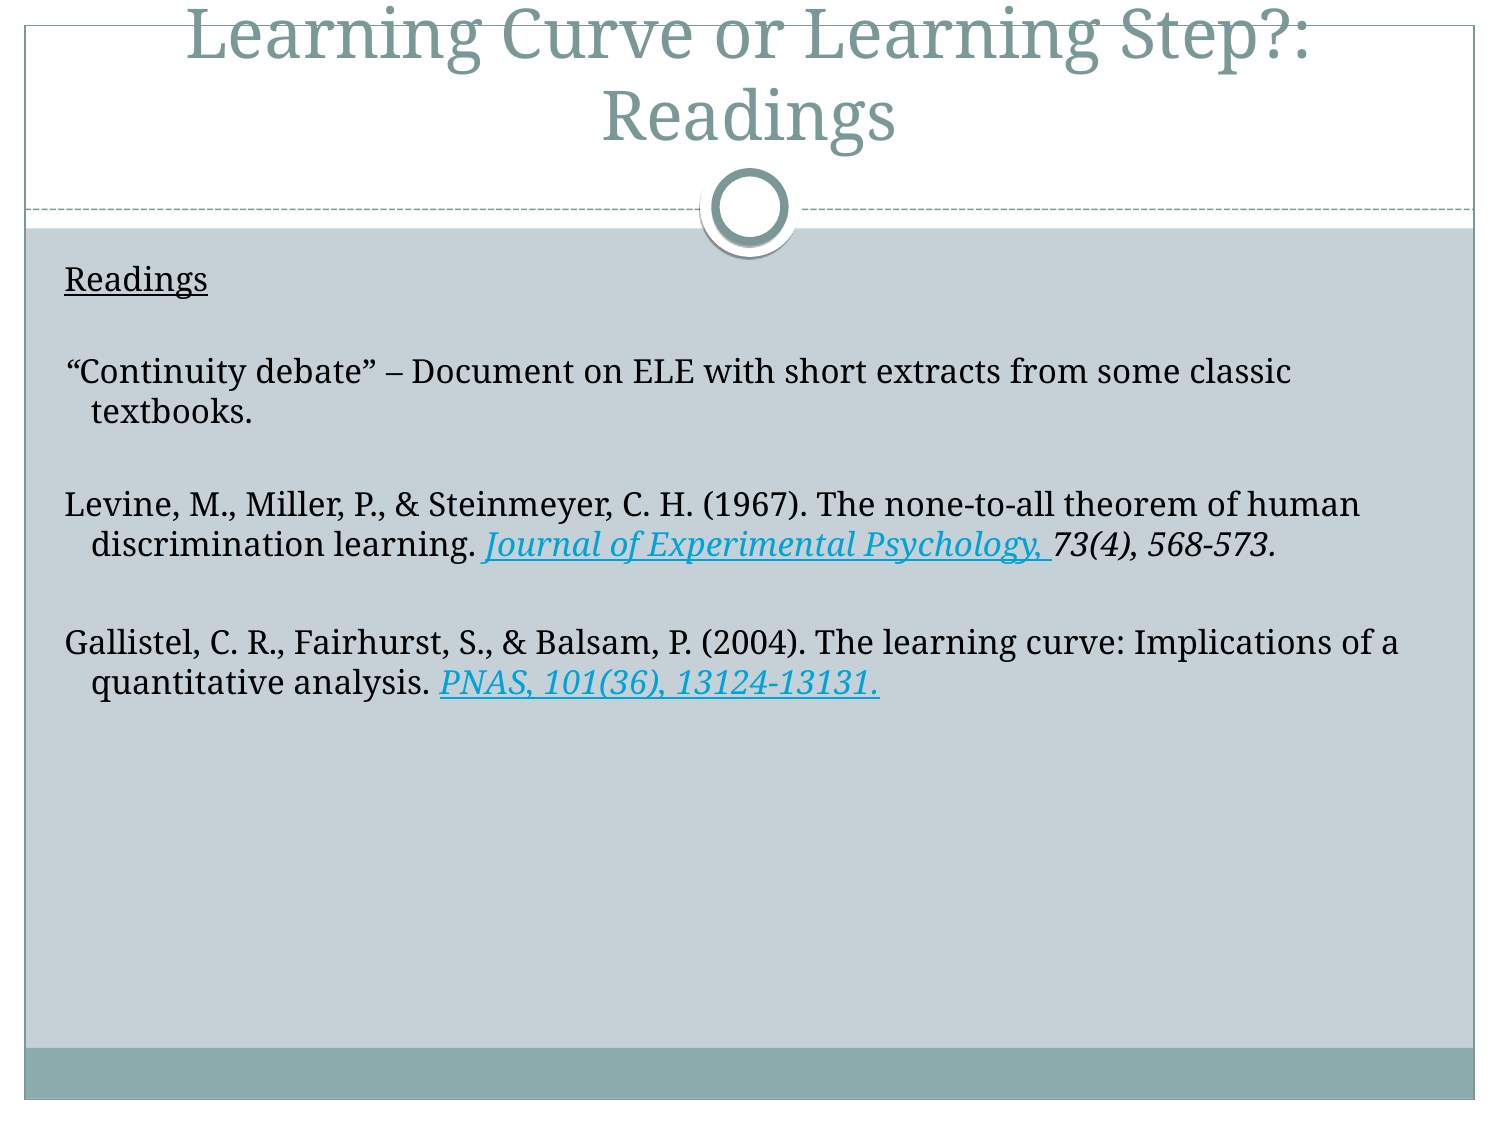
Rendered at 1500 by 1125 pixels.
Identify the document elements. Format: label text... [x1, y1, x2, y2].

title Learning Curve or Learning Step?: Readings [49, 37, 1450, 162]
list Readings “Continuity debate” – Document on ELE with short extracts from some classic textbooks. Levine, M., Miller, P., & Steinmeyer, C. H. (1967). The none-to-all theorem of human discrimination learning. Journal of Experimental Psychology, 73(4), 568-573. Gallistel, C. R., Fairhurst, S., & Balsam, P. (2004). The learning curve: Implications of a quantitative analysis. PNAS, 101(36), 13124-13131. [49, 250, 1445, 716]
